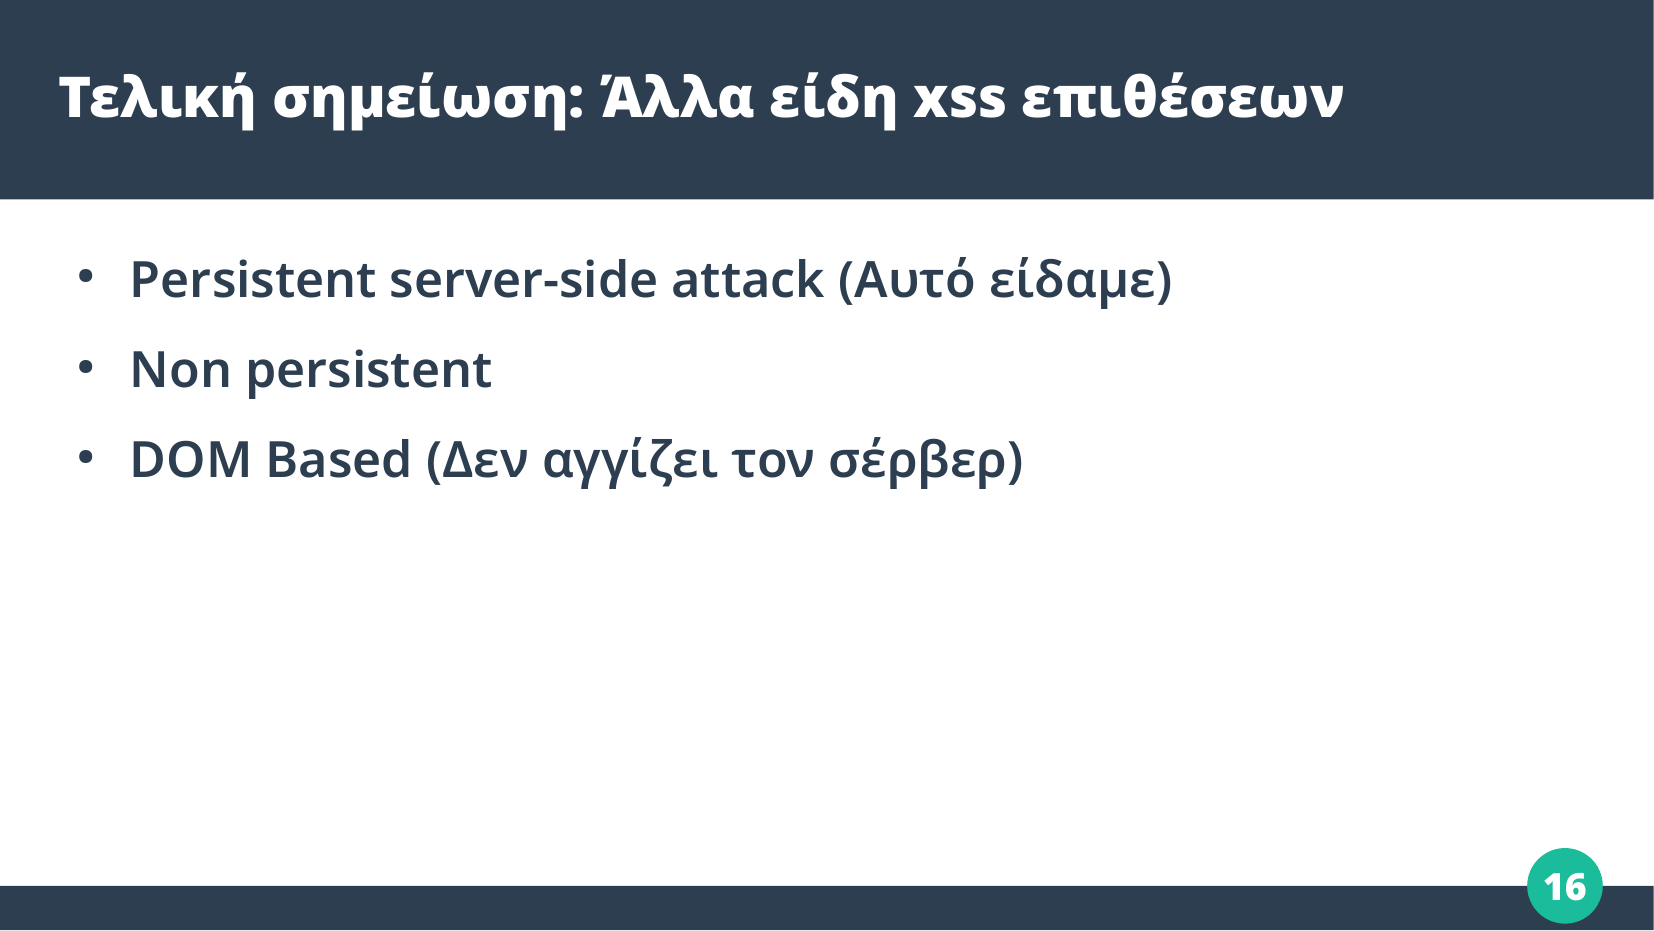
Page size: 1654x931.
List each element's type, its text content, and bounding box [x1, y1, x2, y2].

title Τελική σημείωση: Άλλα είδη xss επιθέσεων [59, 37, 1595, 156]
list Persistent server-side attack (Αυτό είδαμε) Non persistent DOM Based (Δεν αγγίζει τον σέρβερ) [59, 243, 1595, 827]
